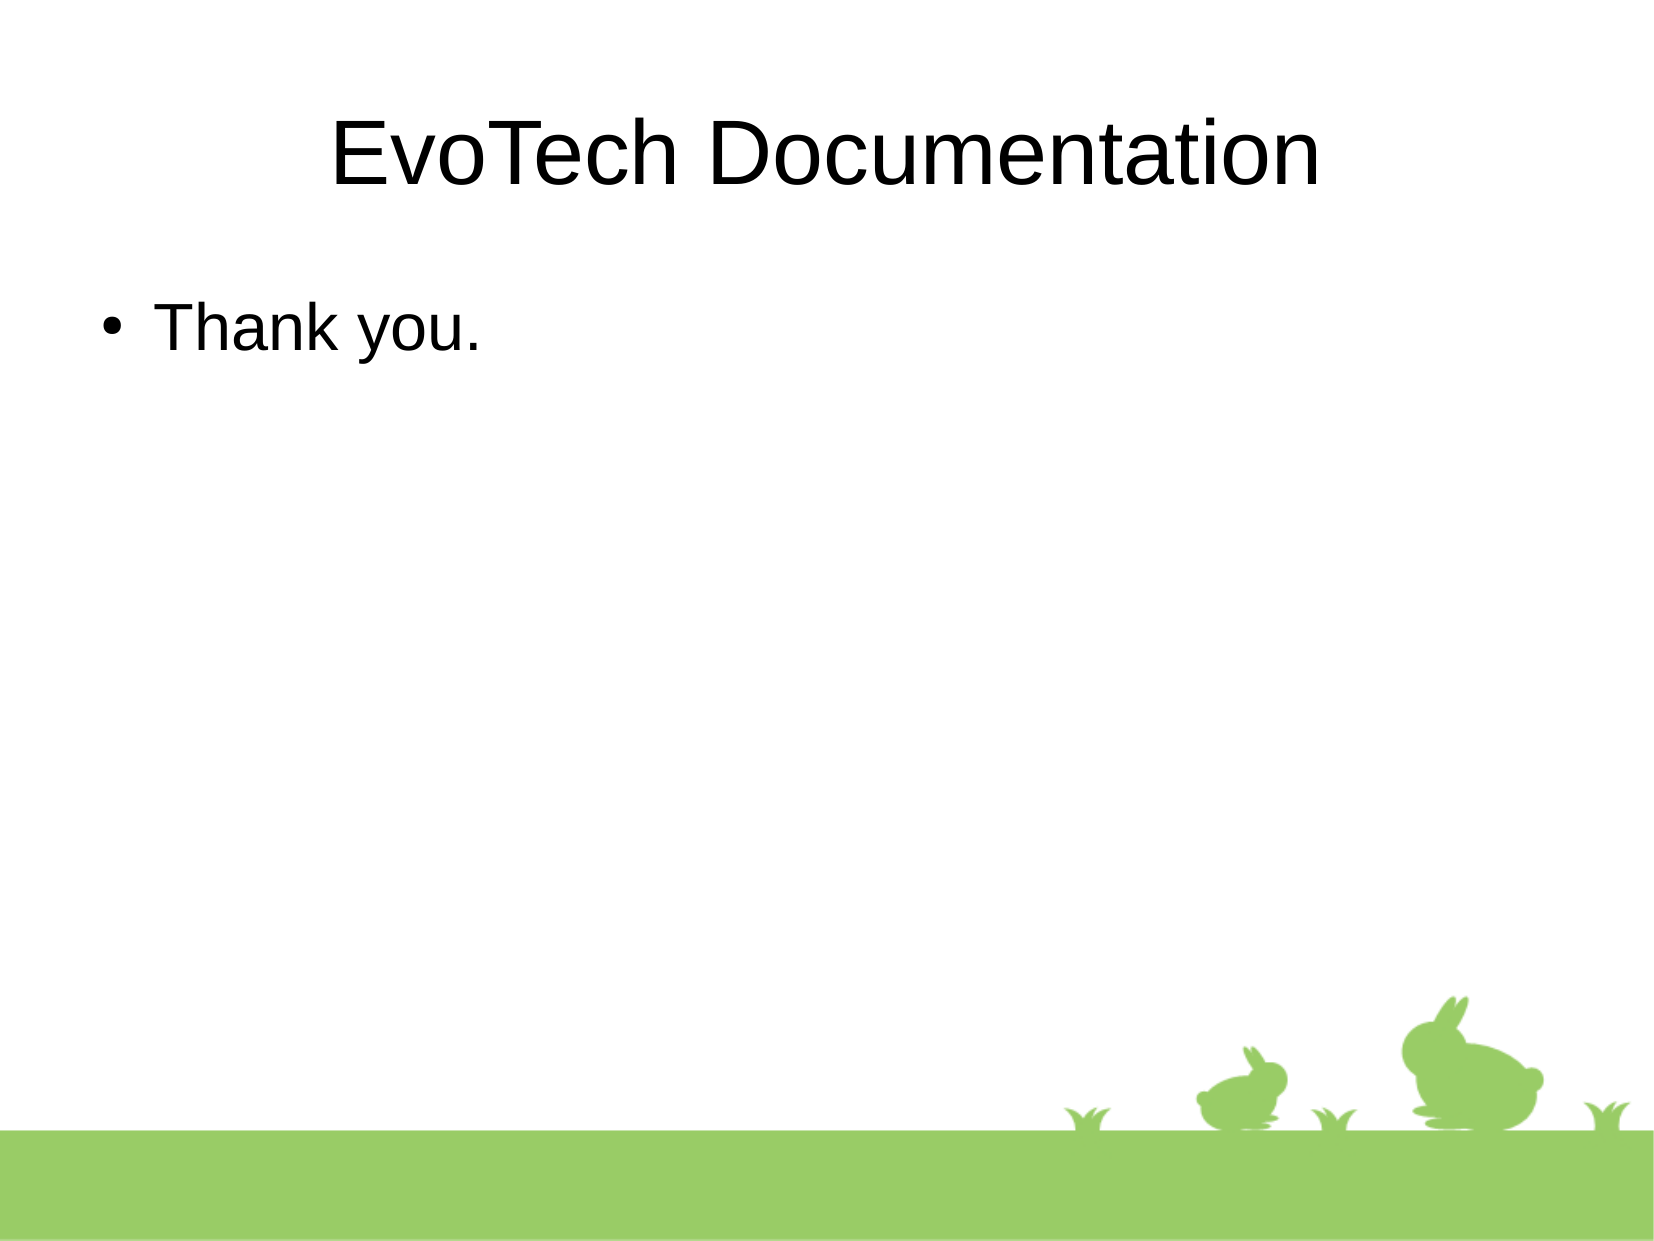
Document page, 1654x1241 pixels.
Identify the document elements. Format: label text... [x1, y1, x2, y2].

title EvoTech Documentation [82, 49, 1571, 257]
list Thank you. [82, 290, 1571, 1010]
picture [0, 0, 1654, 1241]
